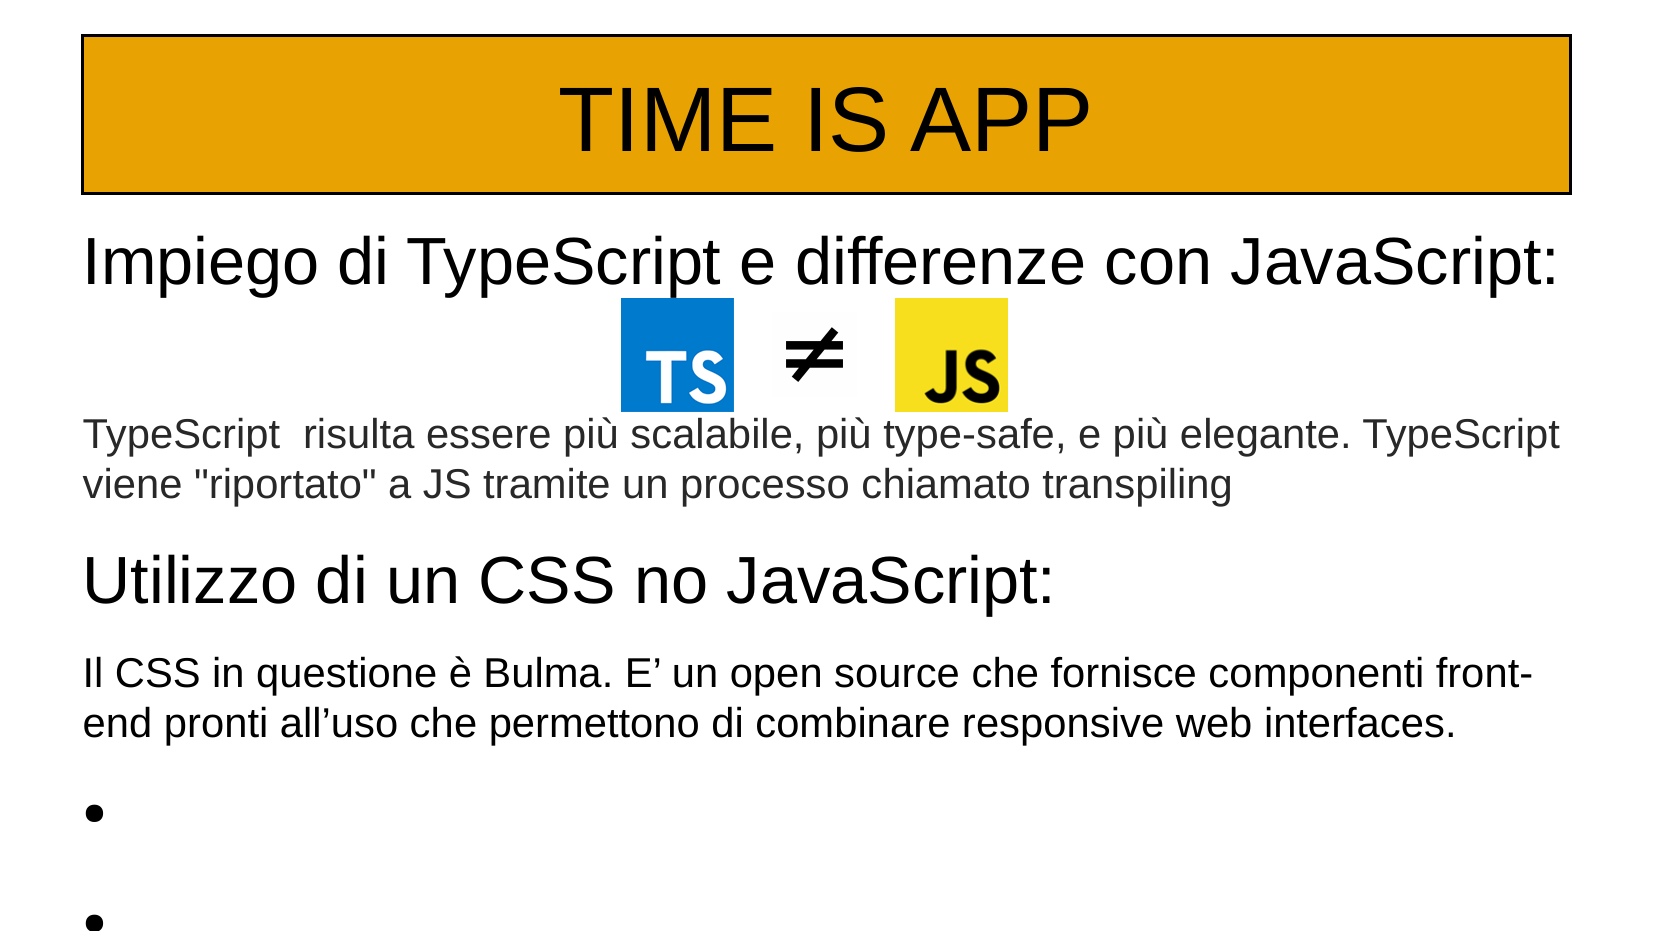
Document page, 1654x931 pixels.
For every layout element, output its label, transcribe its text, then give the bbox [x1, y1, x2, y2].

picture [895, 298, 1008, 412]
title TIME IS APP [82, 35, 1571, 194]
list Impiego di TypeScript e differenze con JavaScript: TypeScript risulta essere più scalabile, più type-safe, e più elegante. TypeScript viene "riportato" a JS tramite un processo chiamato transpiling Utilizzo di un CSS no JavaScript: Il CSS in questione è Bulma. E’ un open source che fornisce componenti front-end pronti all’uso che permettono di combinare responsive web interfaces. [82, 217, 1571, 855]
picture [772, 312, 857, 397]
picture [621, 298, 734, 412]
